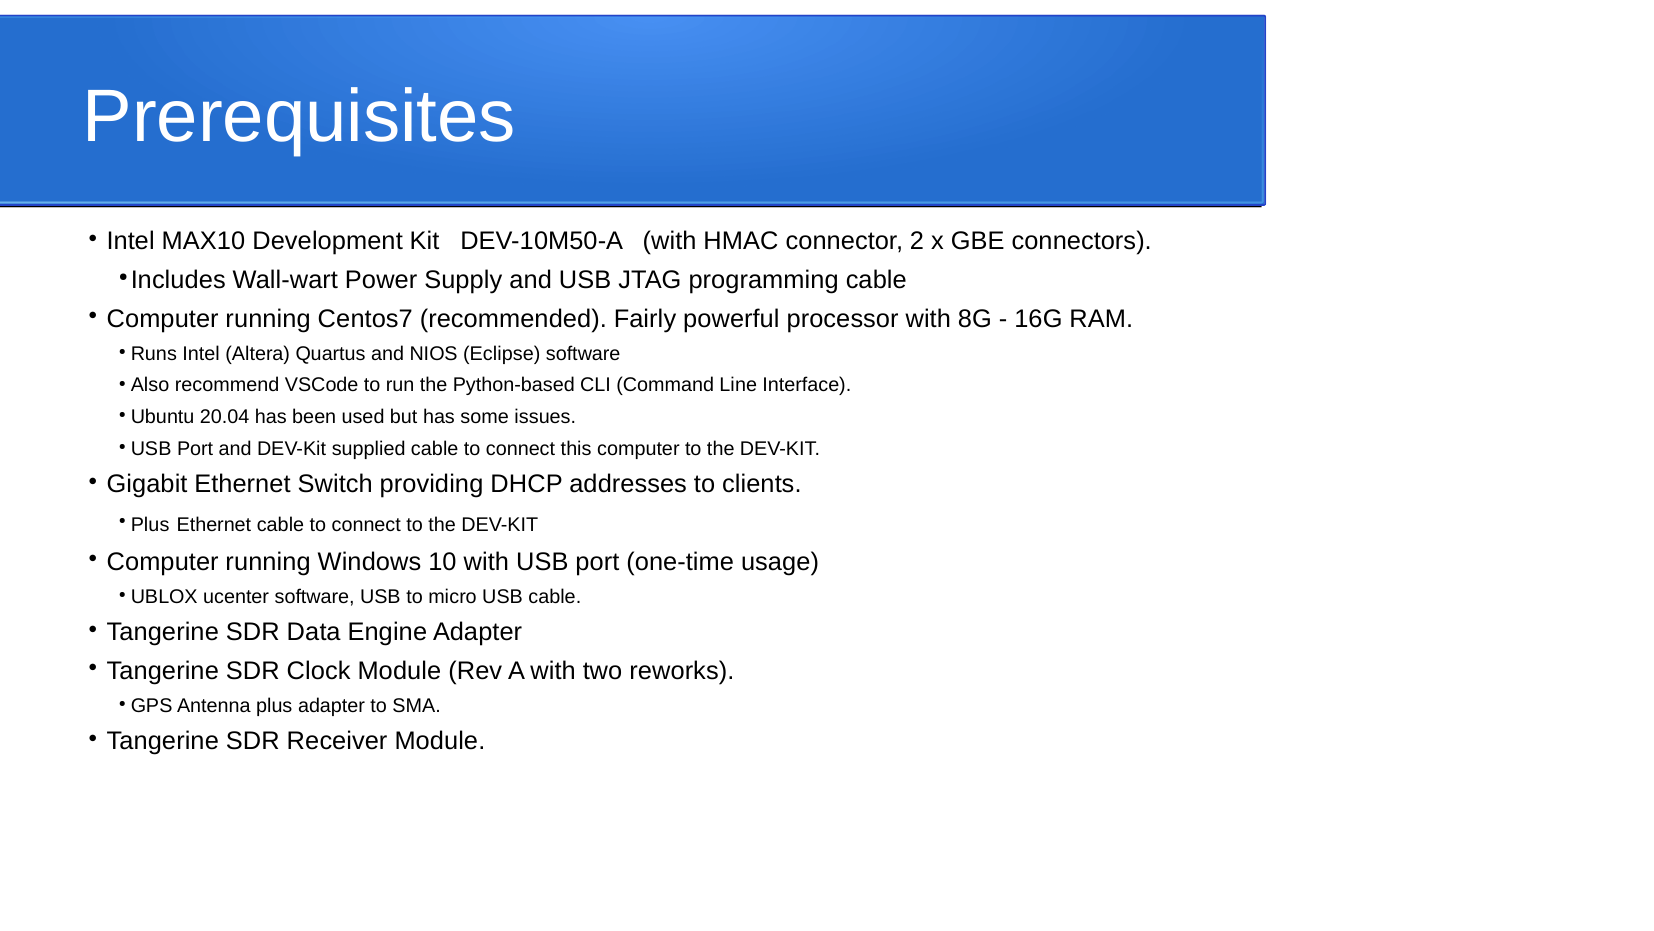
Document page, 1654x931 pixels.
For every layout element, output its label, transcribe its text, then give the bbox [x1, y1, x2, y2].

text_box Intel MAX10 Development Kit DEV-10M50-A (with HMAC connector, 2 x GBE connectors). Includes Wall-wart Power Supply and USB JTAG programming cable Computer running Centos7 (recommended). Fairly powerful processor with 8G - 16G RAM. Runs Intel (Altera) Quartus and NIOS (Eclipse) software Also recommend VSCode to run the Python-based CLI (Command Line Interface). Ubuntu 20.04 has been used but has some issues. USB Port and DEV-Kit supplied cable to connect this computer to the DEV-KIT. Gigabit Ethernet Switch providing DHCP addresses to clients. Plus Ethernet cable to connect to the DEV-KIT Computer running Windows 10 with USB port (one-time usage) UBLOX ucenter software, USB to micro USB cable. Tangerine SDR Data Engine Adapter Tangerine SDR Clock Module (Rev A with two reworks). GPS Antenna plus adapter to SMA. Tangerine SDR Receiver Module. [82, 224, 1571, 764]
picture [0, 13, 1269, 211]
text_box Prerequisites [82, 35, 1235, 189]
